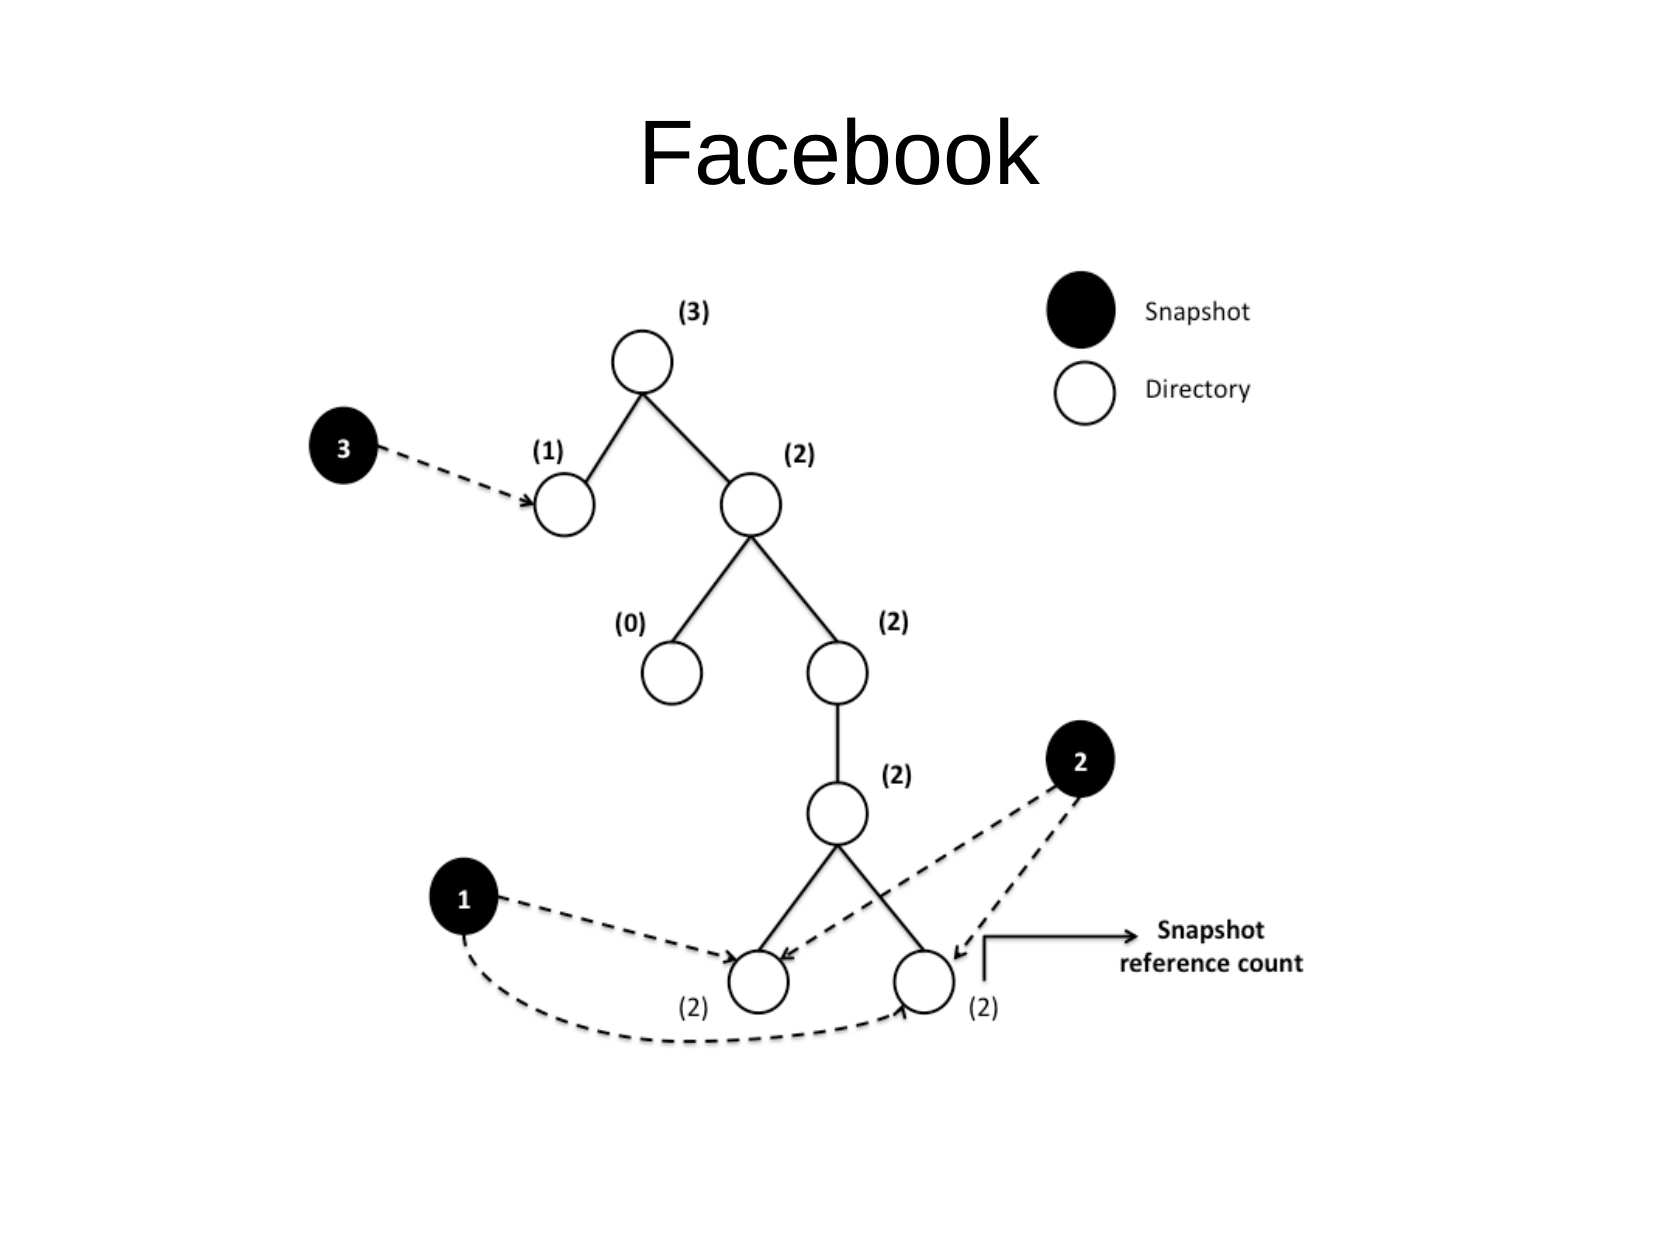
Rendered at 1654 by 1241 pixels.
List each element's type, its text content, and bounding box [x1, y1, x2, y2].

title Facebook [82, 68, 1571, 237]
picture [230, 224, 1347, 1078]
